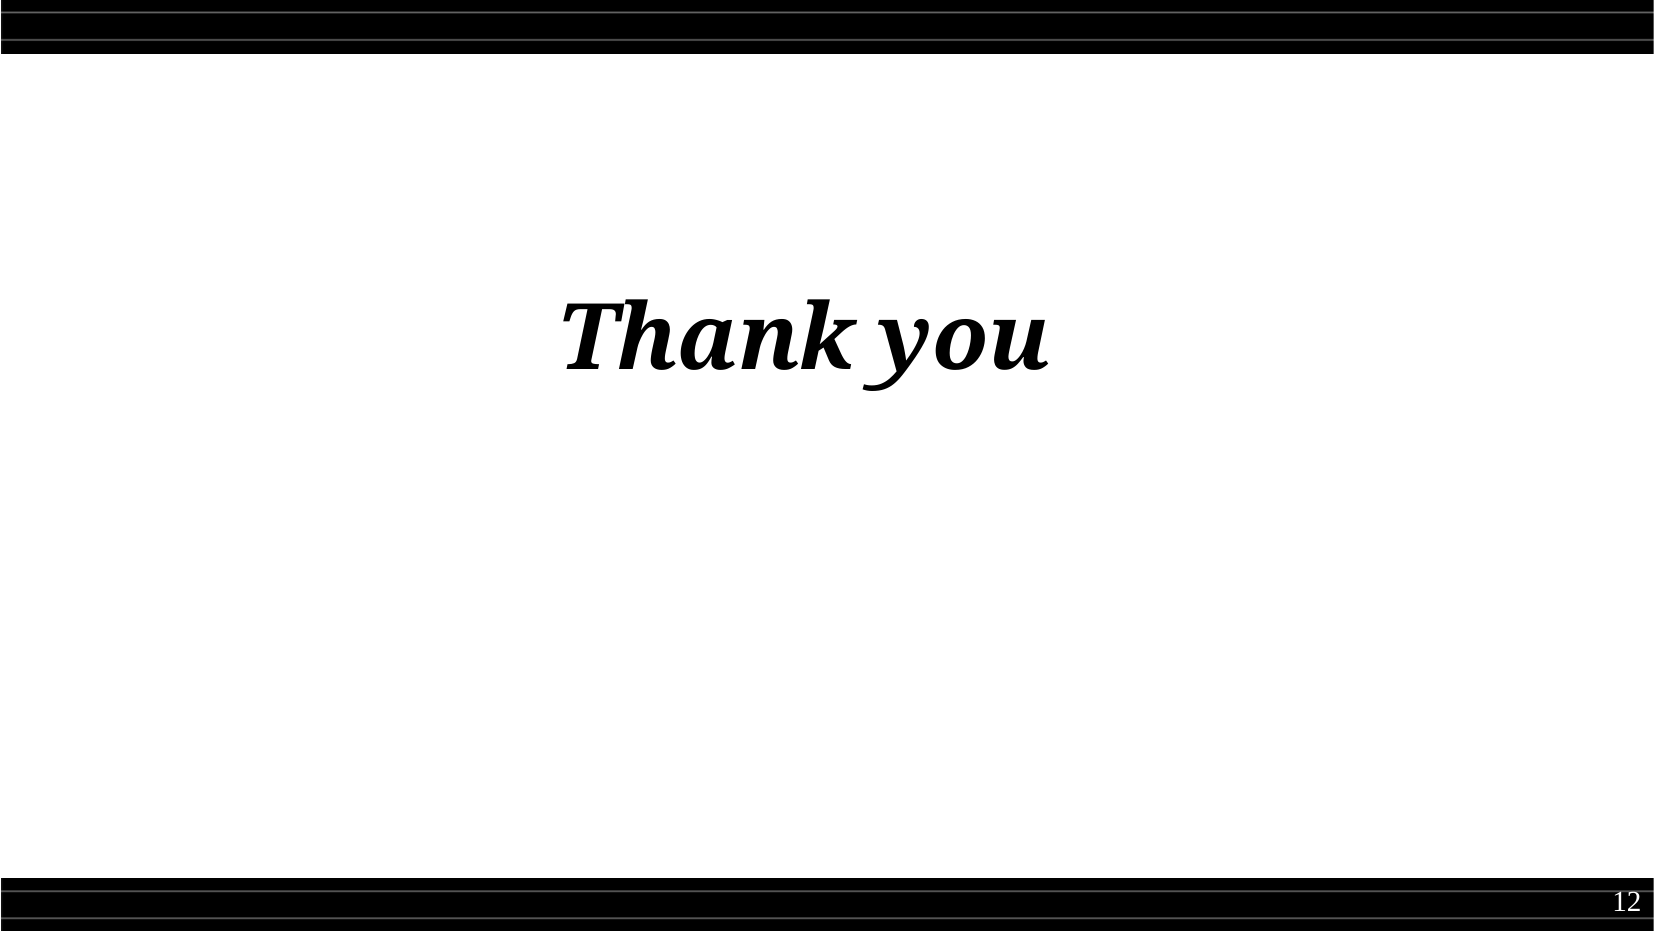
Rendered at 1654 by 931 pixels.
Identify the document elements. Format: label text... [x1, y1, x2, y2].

picture [1, 0, 1654, 54]
list Thank you [82, 271, 1571, 758]
picture [1, 878, 1654, 931]
